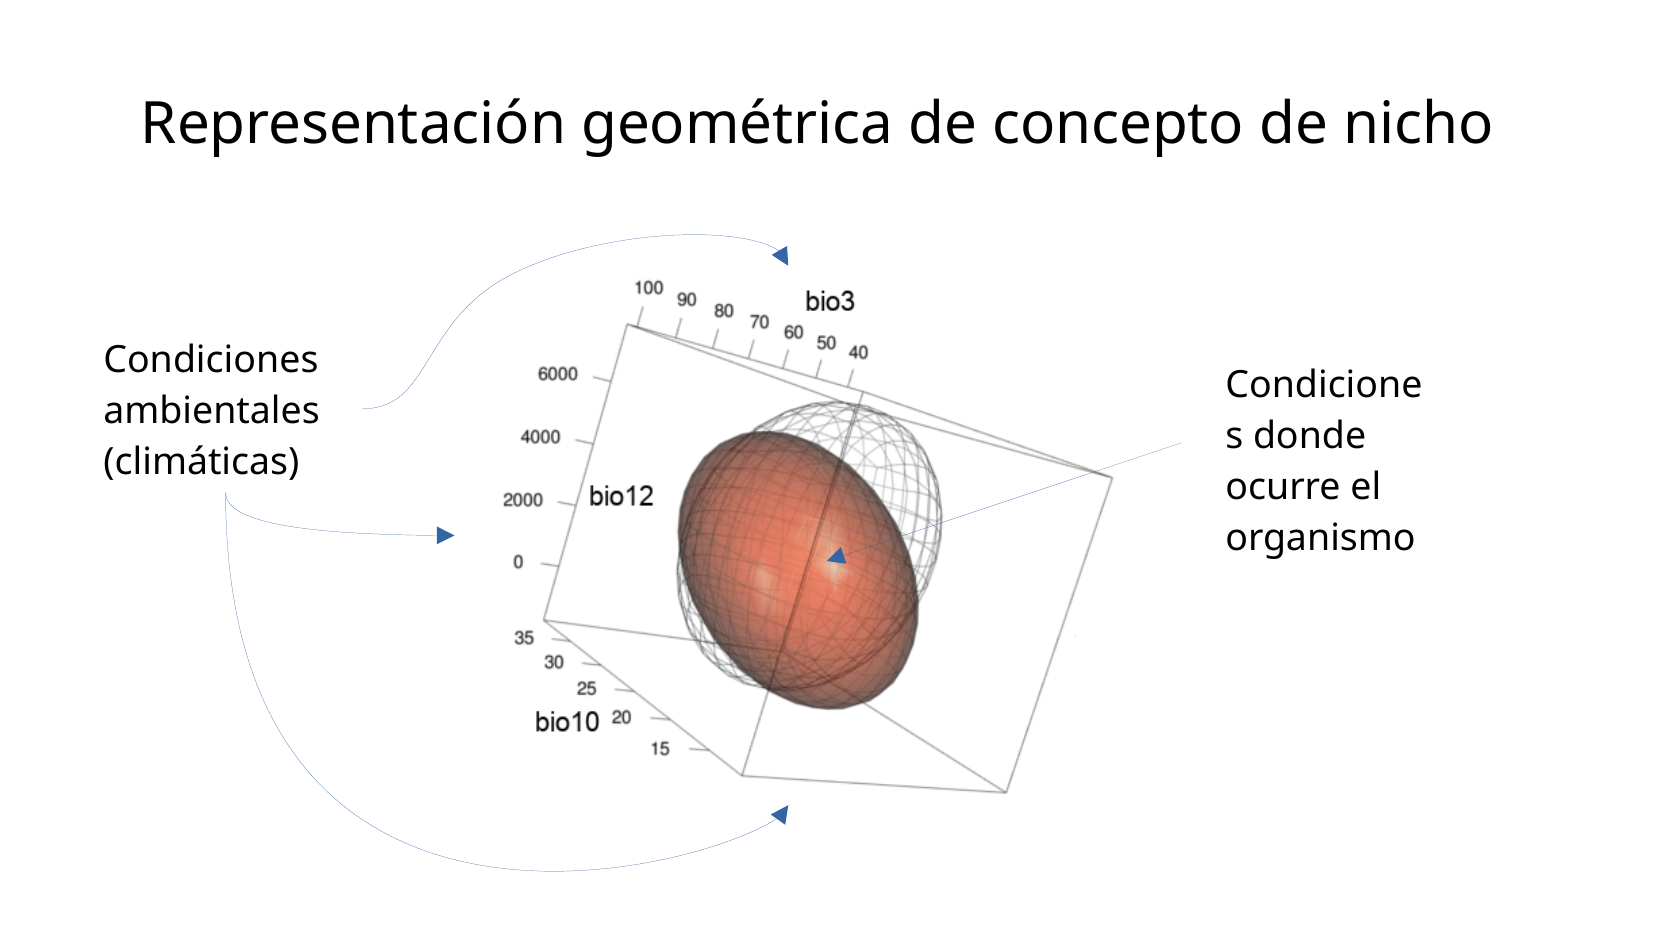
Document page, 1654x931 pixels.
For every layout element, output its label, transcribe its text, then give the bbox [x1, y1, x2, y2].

picture [454, 265, 1123, 806]
title Representación geométrica de concepto de nicho [82, 37, 1571, 193]
text_box Condiciones ambientales (climáticas) [88, 324, 363, 466]
text_box Condiciones donde ocurre el organismo [1210, 350, 1447, 533]
picture [454, 265, 529, 320]
